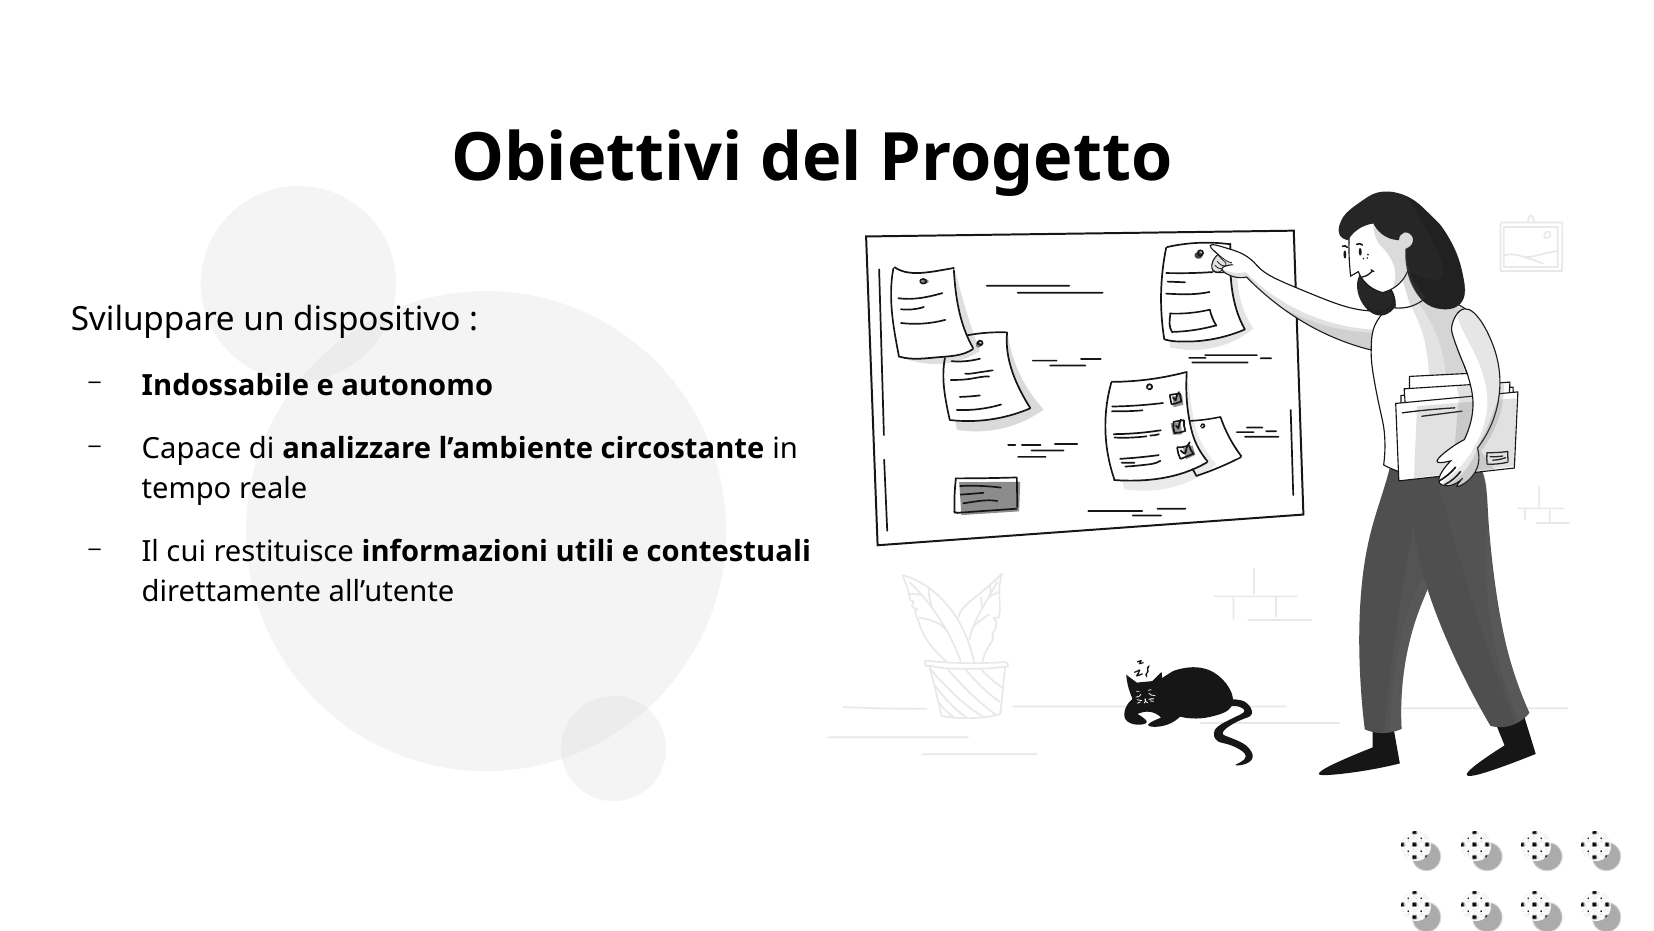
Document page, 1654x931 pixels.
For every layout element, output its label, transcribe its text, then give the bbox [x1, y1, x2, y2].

picture [1400, 890, 1432, 922]
picture [1461, 830, 1492, 862]
picture [1520, 890, 1552, 922]
picture [1520, 831, 1552, 862]
list Sviluppare un dispositivo : Indossabile e autonomo Capace di analizzare l’ambiente circostante in tempo reale Il cui restituisce informazioni utili e contestuali direttamente all’utente [0, 295, 857, 835]
title Obiettivi del Progetto [76, 76, 1565, 233]
picture [1580, 890, 1612, 922]
picture [1400, 830, 1432, 862]
picture [1580, 830, 1612, 862]
picture [1461, 890, 1492, 922]
